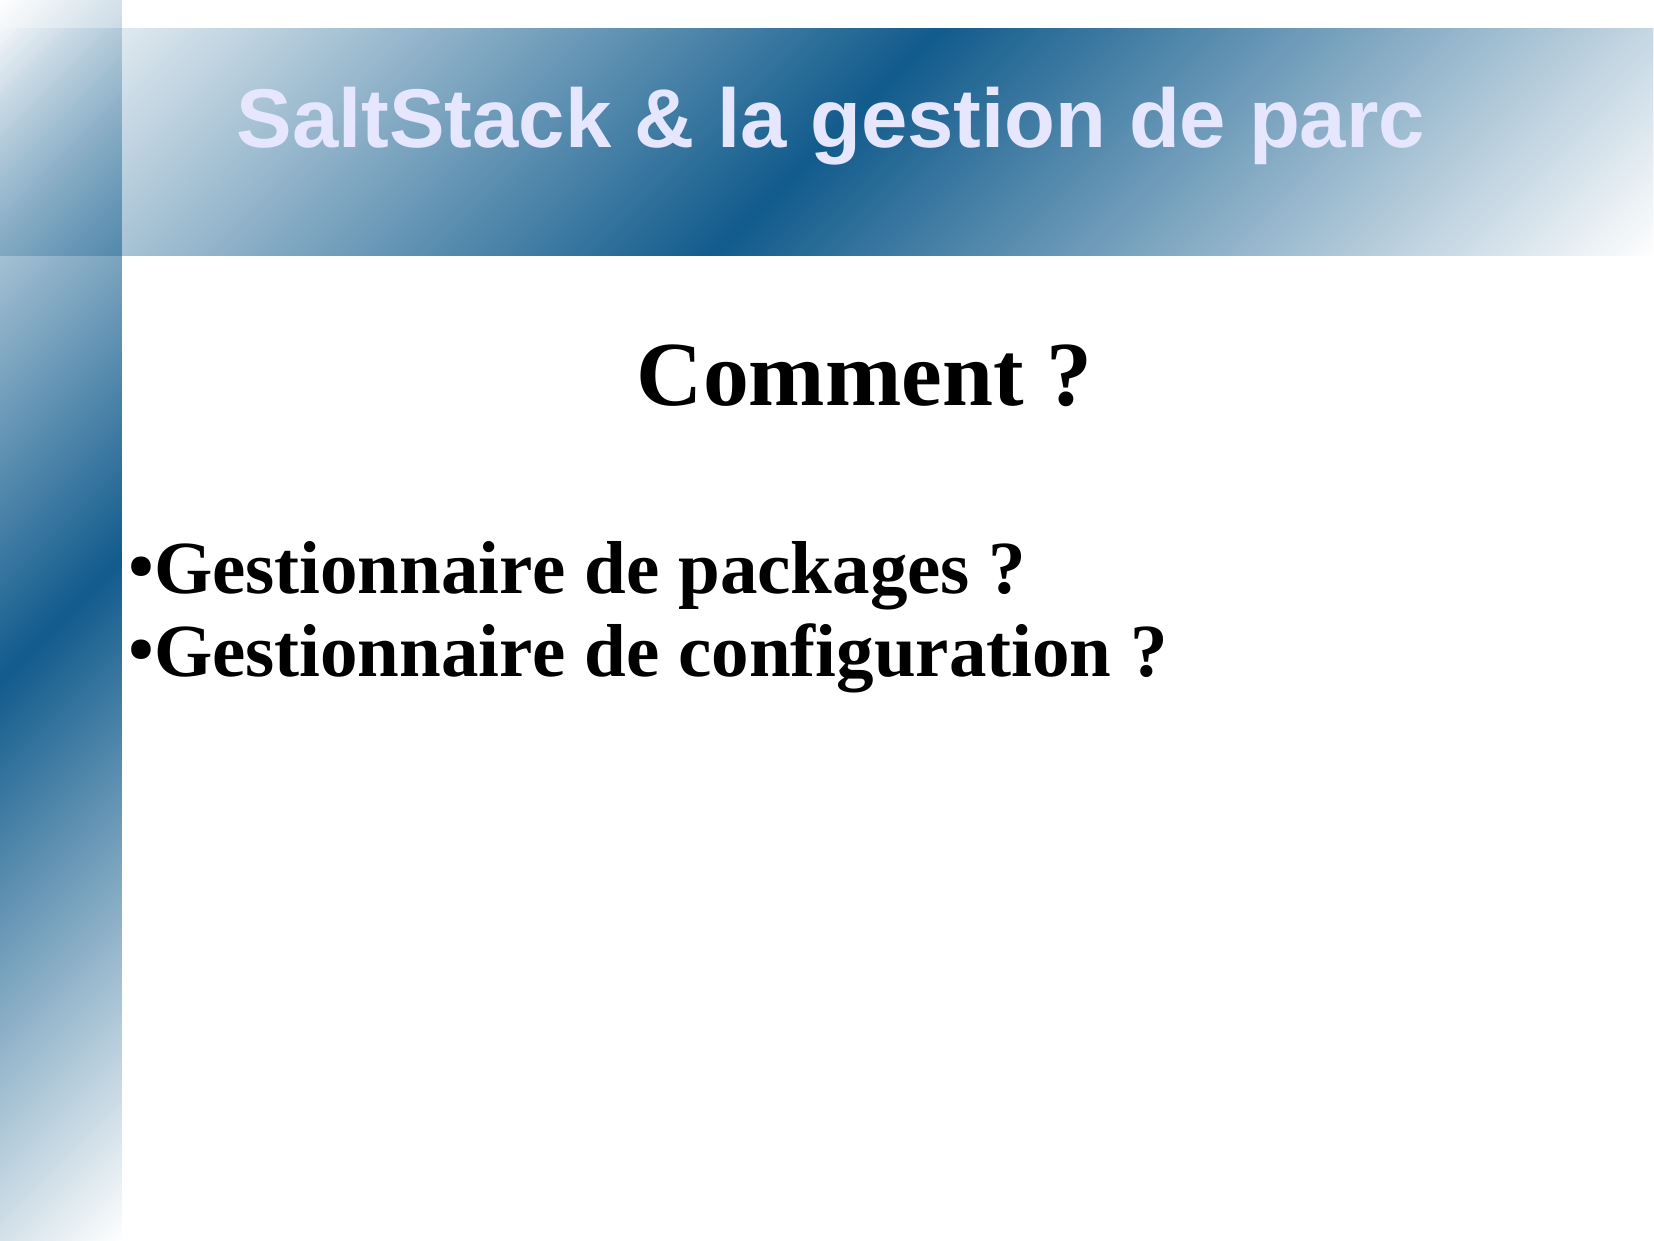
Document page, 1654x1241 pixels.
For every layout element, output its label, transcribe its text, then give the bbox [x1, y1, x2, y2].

title SaltStack & la gestion de parc [125, 71, 1538, 165]
subtitle Comment ? Gestionnaire de packages ? Gestionnaire de configuration ? [127, 323, 1603, 1128]
